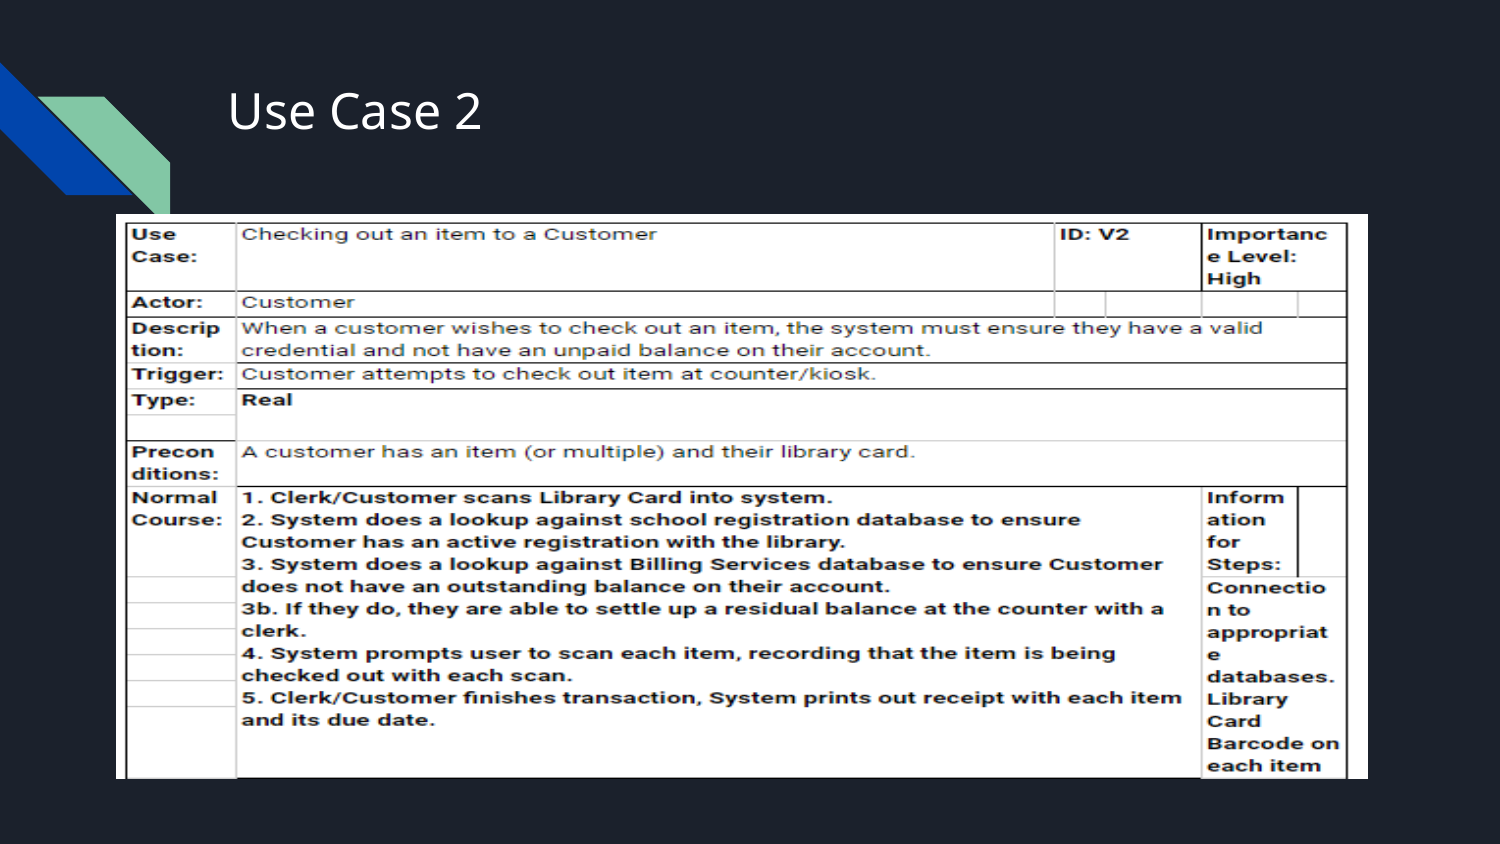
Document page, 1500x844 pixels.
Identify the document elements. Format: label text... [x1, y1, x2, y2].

title Use Case 2 [212, 64, 1368, 214]
picture [116, 214, 1368, 779]
